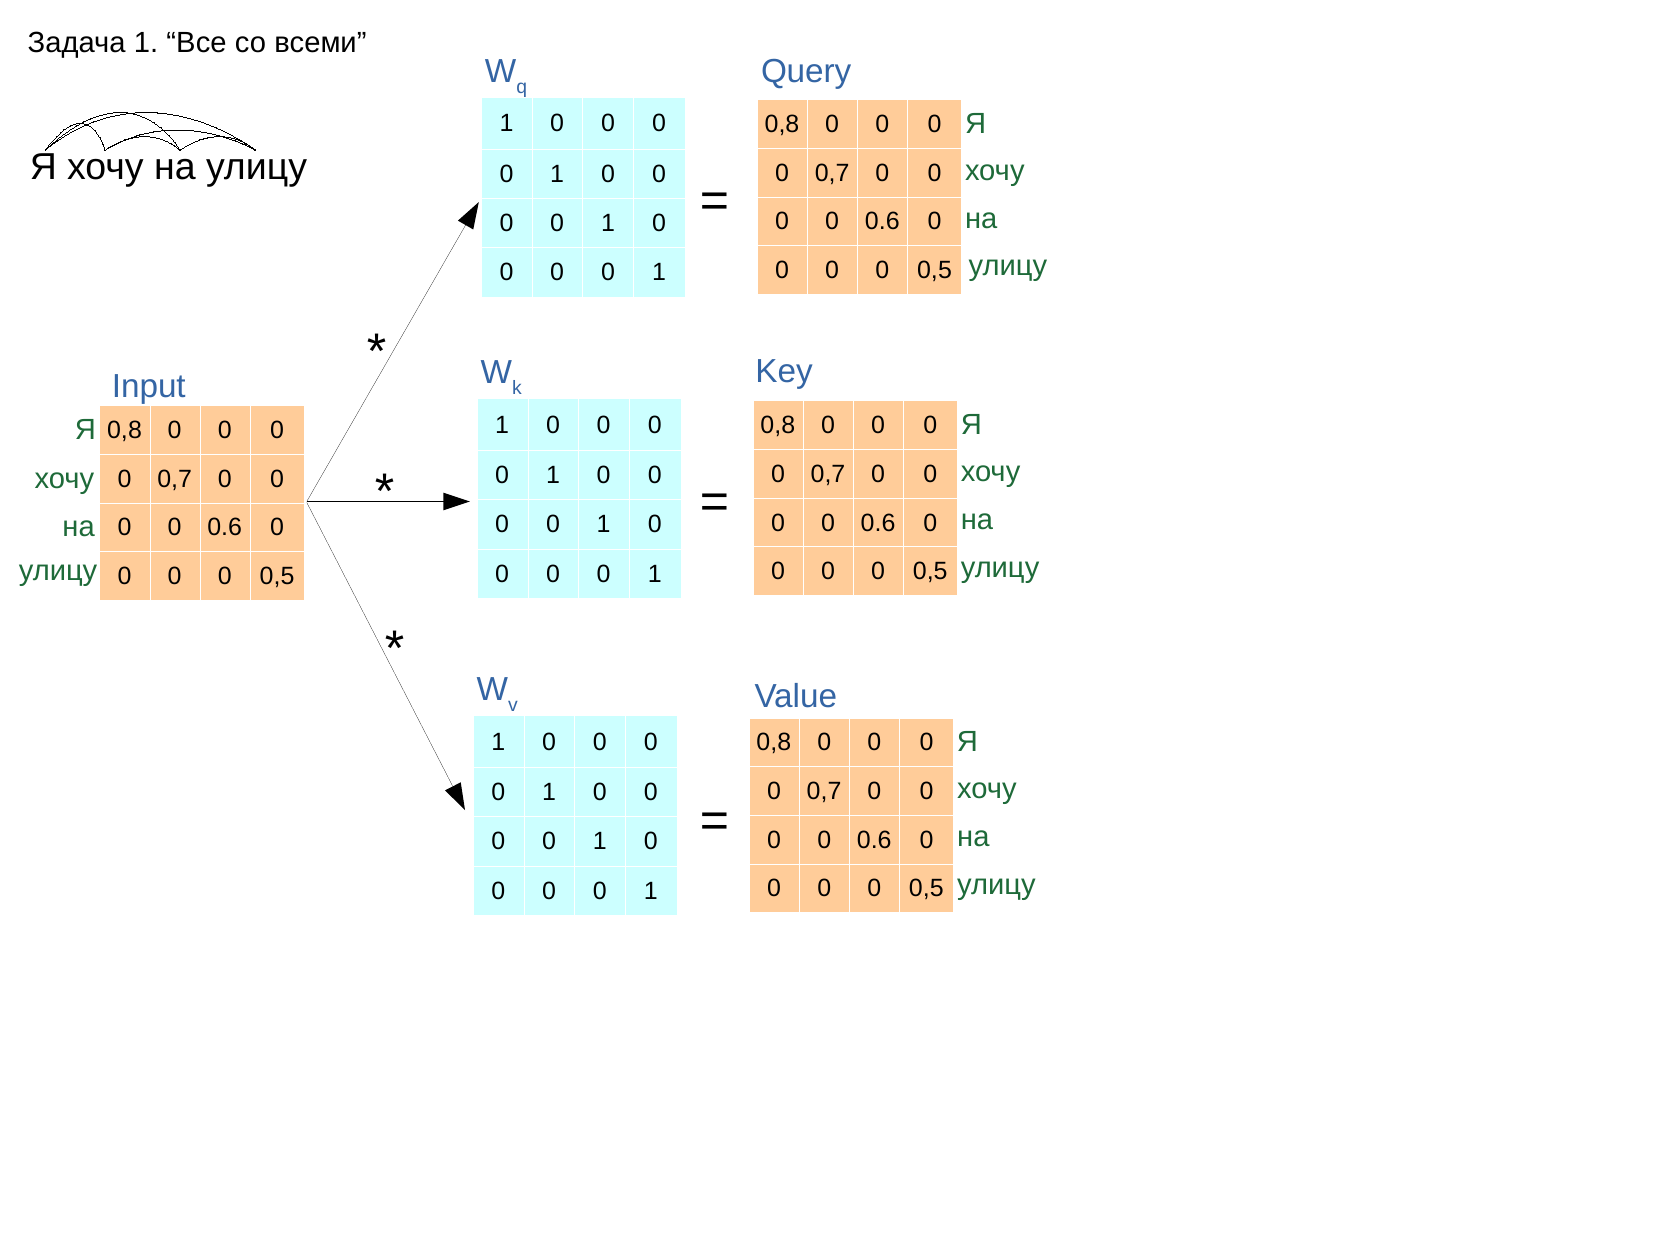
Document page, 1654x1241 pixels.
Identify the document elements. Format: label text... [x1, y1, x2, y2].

table_cell 0 [758, 246, 807, 294]
text_box на [950, 194, 1038, 243]
table_header 1 [482, 98, 532, 149]
table_cell 0,5 [251, 552, 304, 600]
table_cell 0 [804, 499, 853, 546]
table_header 0 [529, 399, 578, 450]
table_header 0 [904, 401, 946, 449]
table_cell 0 [478, 451, 528, 499]
text_box Query [746, 45, 867, 100]
table_cell 0 [754, 547, 803, 595]
table_header 0 [850, 719, 899, 766]
table_cell 0 [626, 768, 677, 816]
table_cell 0.6 [858, 198, 907, 245]
table_cell 0 [474, 817, 524, 866]
table_cell 0 [575, 867, 625, 915]
table_cell 0.6 [201, 504, 250, 551]
table_cell 0 [482, 199, 532, 247]
table_cell 1 [525, 768, 574, 816]
table_header 0 [583, 98, 633, 149]
table_cell 0,7 [808, 149, 857, 197]
text_box * [369, 613, 415, 684]
table_header 0 [201, 406, 250, 454]
text_box хочу [946, 447, 1066, 529]
text_box Wv [461, 663, 561, 724]
text_box * [360, 456, 405, 541]
text_box Я [942, 717, 990, 764]
table_cell 0 [529, 500, 578, 549]
text_box = [685, 165, 737, 236]
text_box Задача 1. “Все со всеми” [12, 18, 451, 66]
table_cell 0 [850, 767, 899, 815]
table_cell 0 [474, 768, 524, 816]
table_cell 1 [626, 867, 677, 915]
table_header 0 [579, 399, 629, 450]
table_header 0 [858, 100, 907, 148]
table_cell 0 [482, 248, 532, 297]
table_cell 0 [251, 455, 304, 503]
text_box улицу [942, 861, 1078, 909]
table_cell 0 [478, 550, 528, 598]
text_box на [47, 502, 99, 546]
text_box хочу [950, 146, 1066, 195]
table_cell 0 [630, 451, 681, 499]
table_cell 0 [854, 547, 903, 595]
table_cell 0 [800, 865, 849, 912]
text_box = [685, 784, 737, 856]
table_cell 0,5 [904, 547, 957, 595]
text_box улицу [946, 543, 1082, 592]
table_header 0 [533, 98, 582, 149]
table_cell 0 [908, 198, 953, 245]
table_header 0 [800, 719, 849, 766]
table_cell 1 [579, 500, 629, 549]
text_box Wq [470, 45, 569, 106]
table_header 0 [808, 100, 857, 148]
table_cell 0 [100, 455, 150, 503]
table_cell 0 [900, 767, 942, 815]
text_box Я [950, 99, 998, 146]
table_cell 0 [579, 550, 629, 598]
table_cell 0 [750, 816, 799, 864]
text_box хочу [19, 454, 99, 503]
table_header 0 [900, 719, 942, 766]
text_box = [685, 466, 737, 537]
table_cell 1 [575, 817, 625, 866]
table_cell 0 [251, 504, 304, 551]
table_cell 0 [626, 817, 677, 866]
table_cell 0 [904, 450, 946, 498]
table_cell 0 [533, 199, 582, 247]
table_cell 0,5 [900, 865, 953, 912]
table_header 0 [626, 716, 677, 767]
text_box улицу [953, 241, 1089, 290]
text_box улицу [3, 546, 99, 595]
table_cell 0,7 [804, 450, 853, 498]
table_cell 0 [482, 150, 532, 198]
table_header 0,8 [754, 401, 803, 449]
table_cell 0.6 [854, 499, 903, 546]
table_cell 0 [630, 500, 681, 549]
table_cell 0 [904, 499, 946, 546]
table_cell 0 [201, 455, 250, 503]
table_cell 0 [908, 149, 950, 197]
table_cell 0 [858, 246, 907, 294]
table_cell 0 [583, 248, 633, 297]
table_cell 0,7 [800, 767, 849, 815]
table_cell 0 [100, 504, 150, 551]
table_cell 0,7 [151, 455, 200, 503]
table_cell 0 [758, 149, 807, 197]
table_cell 0 [525, 867, 574, 915]
table_cell 0 [579, 451, 629, 499]
table_cell 0 [808, 246, 857, 294]
table_cell 0 [808, 198, 857, 245]
table_cell 0 [634, 199, 685, 247]
table_header 0 [854, 401, 903, 449]
table_cell 1 [634, 248, 685, 297]
table_cell 0 [478, 500, 528, 549]
table_cell 1 [533, 150, 582, 198]
table_header 0,8 [750, 719, 799, 766]
table_cell 0 [529, 550, 578, 598]
table_header 0 [634, 98, 685, 149]
table_header 0 [804, 401, 853, 449]
text_box Я [946, 400, 994, 447]
table_header 0,8 [758, 100, 807, 148]
table_cell 0 [854, 450, 903, 498]
table_header 0 [575, 716, 625, 767]
text_box Я [60, 405, 99, 454]
text_box * [352, 316, 397, 387]
table_header 0 [630, 399, 681, 450]
table_cell 1 [529, 451, 578, 499]
table_cell 0 [525, 817, 574, 866]
table_cell 0.6 [850, 816, 899, 864]
table_cell 0 [201, 552, 250, 600]
table_cell 0 [575, 768, 625, 816]
table_header 0 [151, 406, 200, 454]
text_box хочу [942, 764, 1058, 813]
table_header 0 [251, 406, 304, 454]
text_box на [942, 812, 1030, 861]
table_cell 0 [533, 248, 582, 297]
text_box на [946, 495, 1034, 543]
table_cell 1 [583, 199, 633, 247]
table_cell 0 [754, 450, 803, 498]
text_box Wk [465, 346, 565, 407]
text_box Я хочу на улицу [15, 138, 323, 196]
table_cell 0 [750, 767, 799, 815]
table_cell 0 [804, 547, 853, 595]
table_cell 0,5 [908, 246, 961, 294]
text_box Input [97, 360, 211, 412]
table_cell 0 [100, 552, 150, 600]
table_cell 0 [754, 499, 803, 546]
table_header 0,8 [100, 406, 150, 454]
table_header 1 [478, 399, 528, 450]
table_header 1 [474, 716, 524, 767]
table_cell 0 [583, 150, 633, 198]
table_cell 0 [800, 816, 849, 864]
table_cell 0 [750, 865, 799, 912]
table_header 0 [908, 100, 950, 148]
table_cell 0 [474, 867, 524, 915]
table_cell 0 [900, 816, 942, 864]
table_cell 0 [634, 150, 685, 198]
table_cell 0 [858, 149, 907, 197]
table_cell 0 [151, 504, 200, 551]
table_cell 1 [630, 550, 681, 598]
table_cell 0 [758, 198, 807, 245]
text_box Value [739, 669, 860, 725]
table_cell 0 [850, 865, 899, 912]
table_cell 0 [151, 552, 200, 600]
table_header 0 [525, 716, 574, 767]
text_box Key [740, 345, 861, 400]
